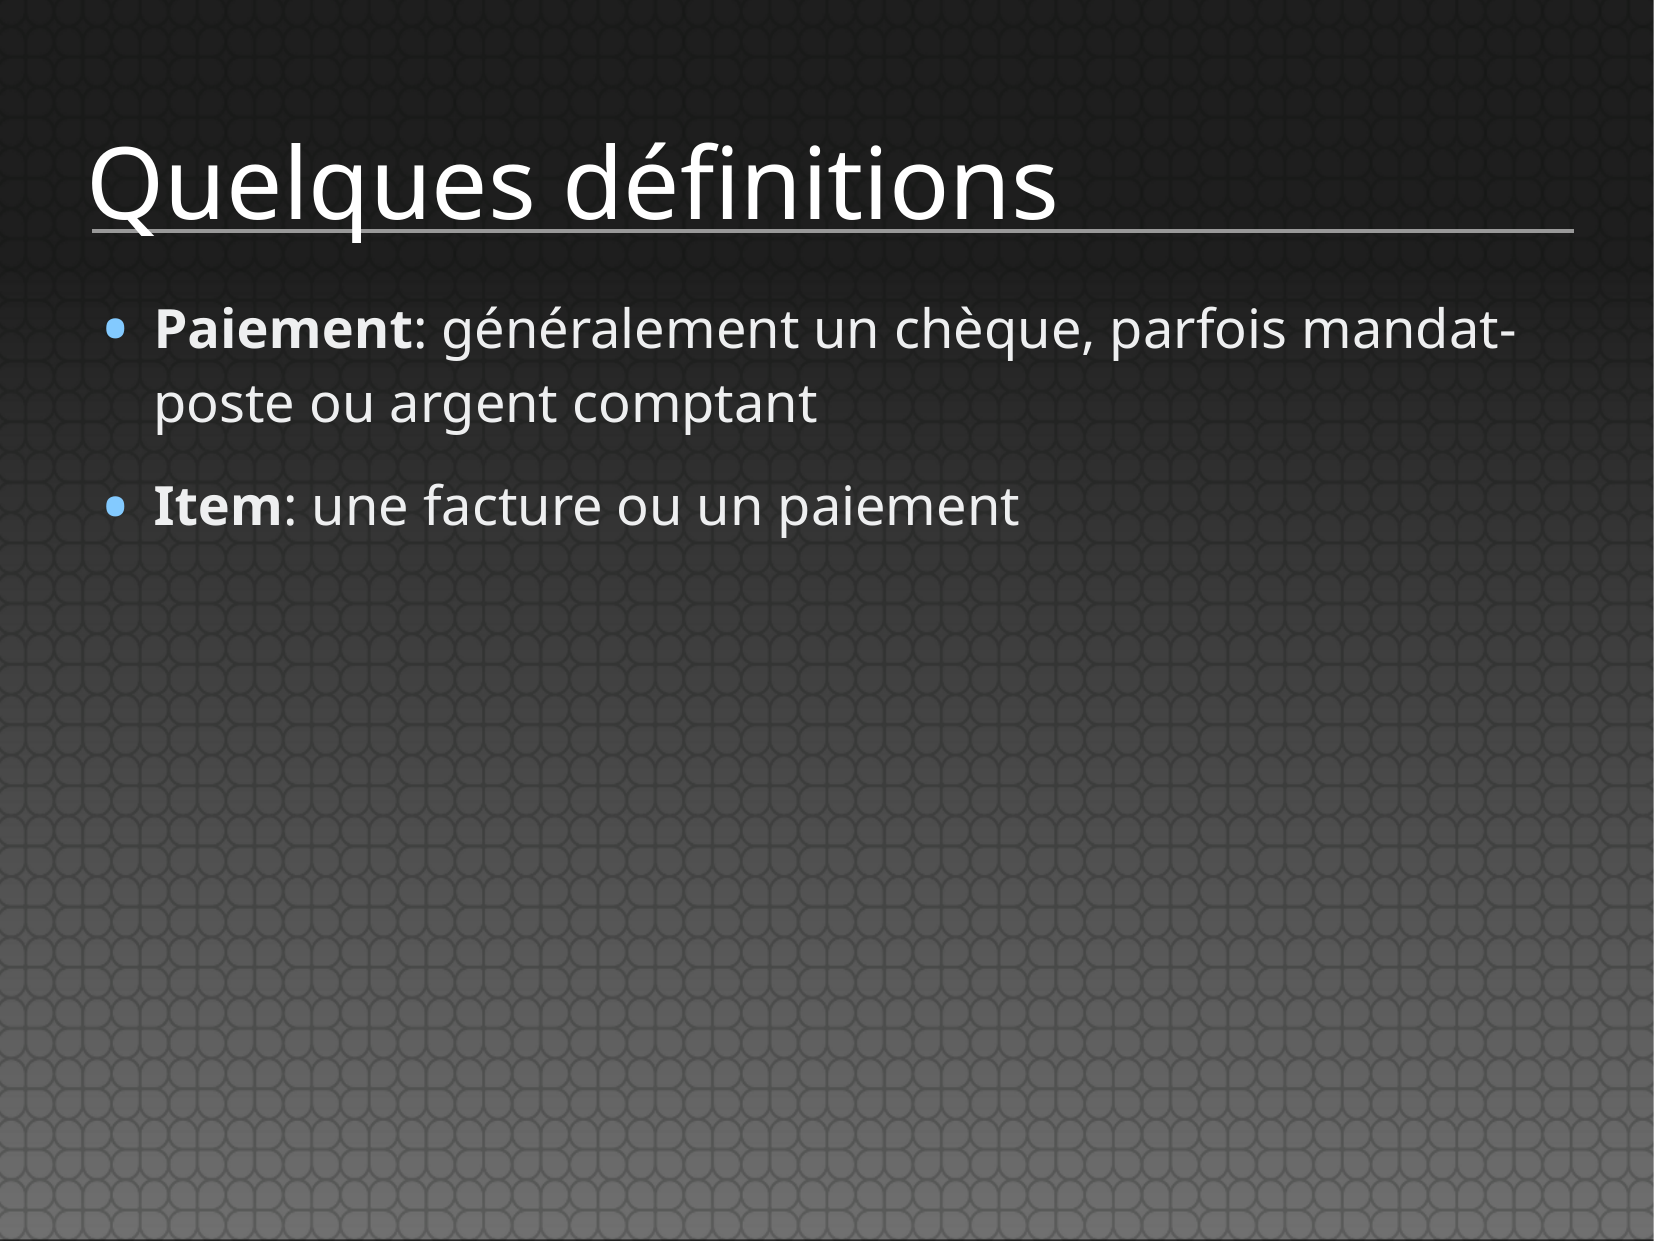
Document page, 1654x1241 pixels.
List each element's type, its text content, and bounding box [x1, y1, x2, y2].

title Quelques définitions [86, 112, 1576, 249]
list Paiement: généralement un chèque, parfois mandat-poste ou argent comptant Item: une facture ou un paiement [82, 290, 1571, 531]
picture [0, 0, 1654, 1241]
